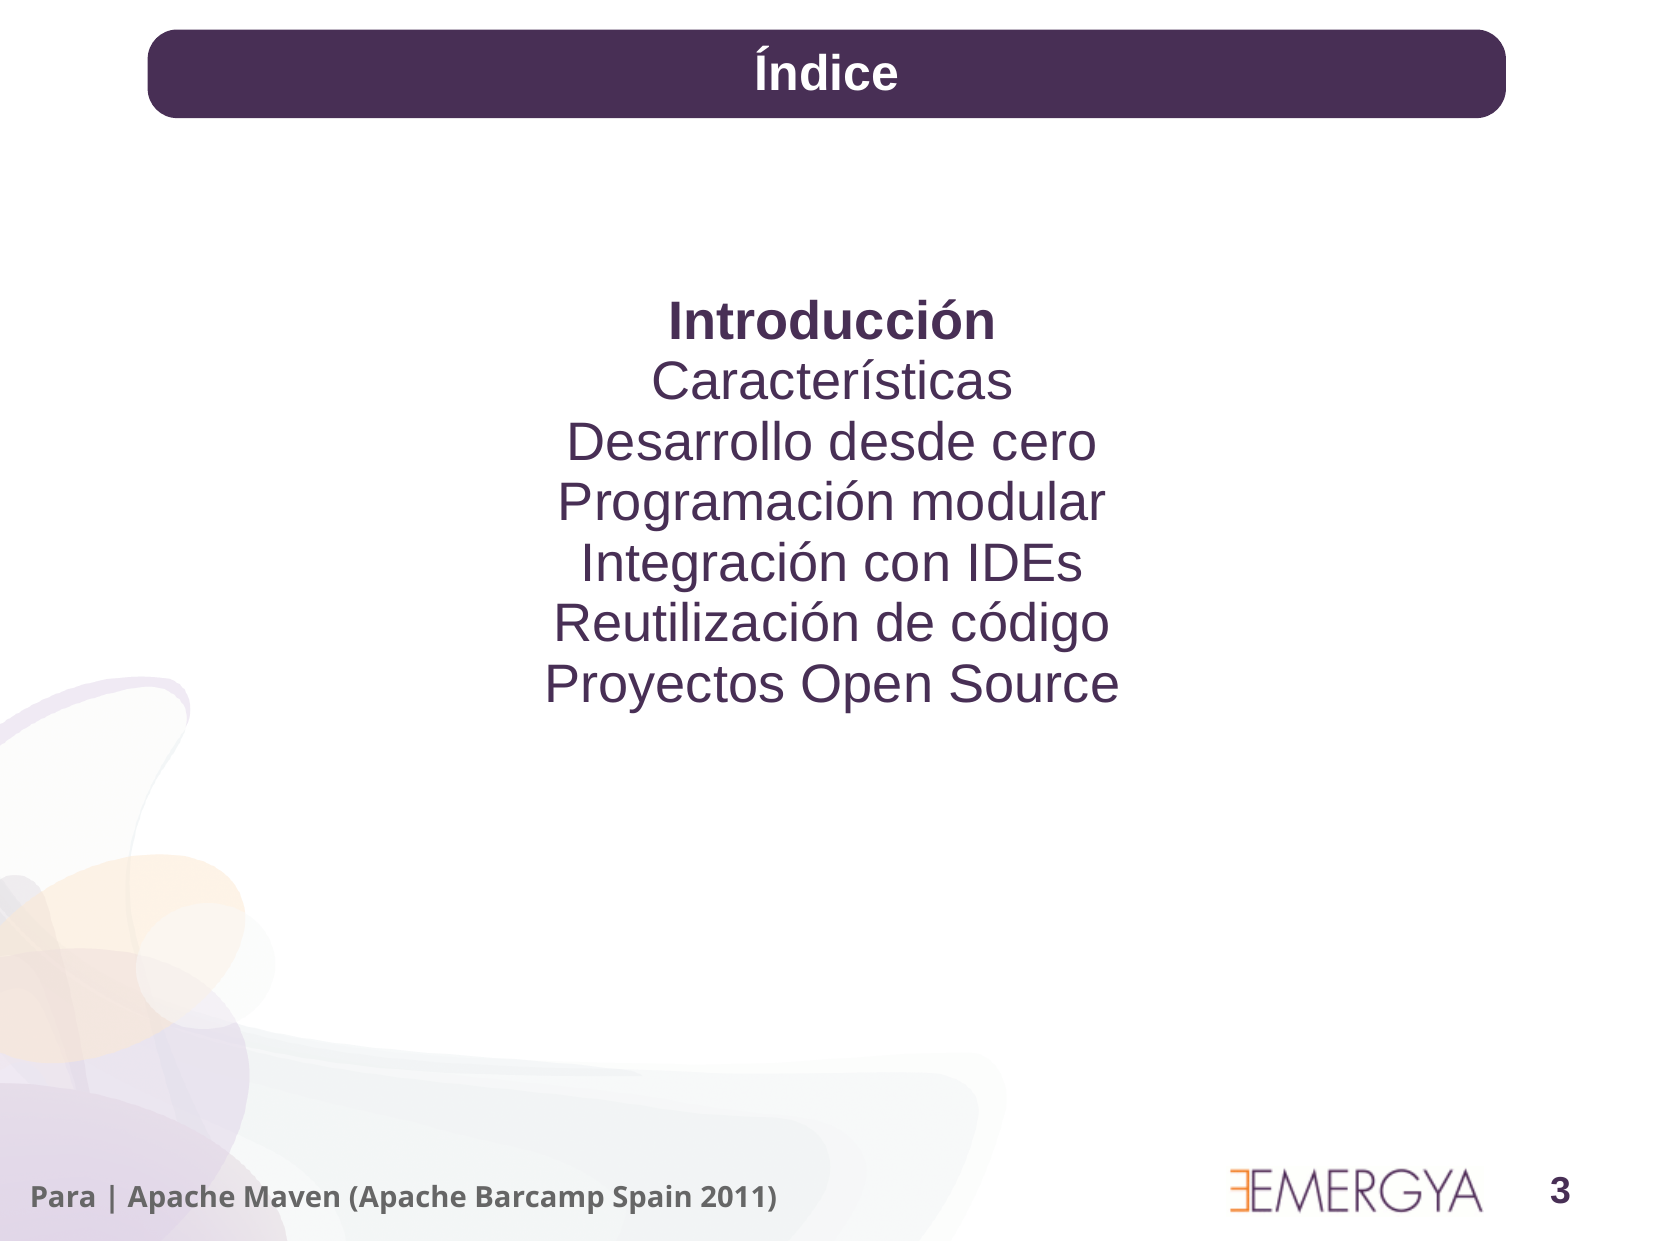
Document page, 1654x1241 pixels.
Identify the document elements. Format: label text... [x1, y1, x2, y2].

picture [1226, 1166, 1484, 1217]
picture [0, 673, 1017, 1241]
text_box Introducción Características Desarrollo desde cero Programación modular Integración con IDEs Reutilización de código Proyectos Open Source [88, 147, 1577, 857]
text_box Índice [147, 29, 1506, 119]
